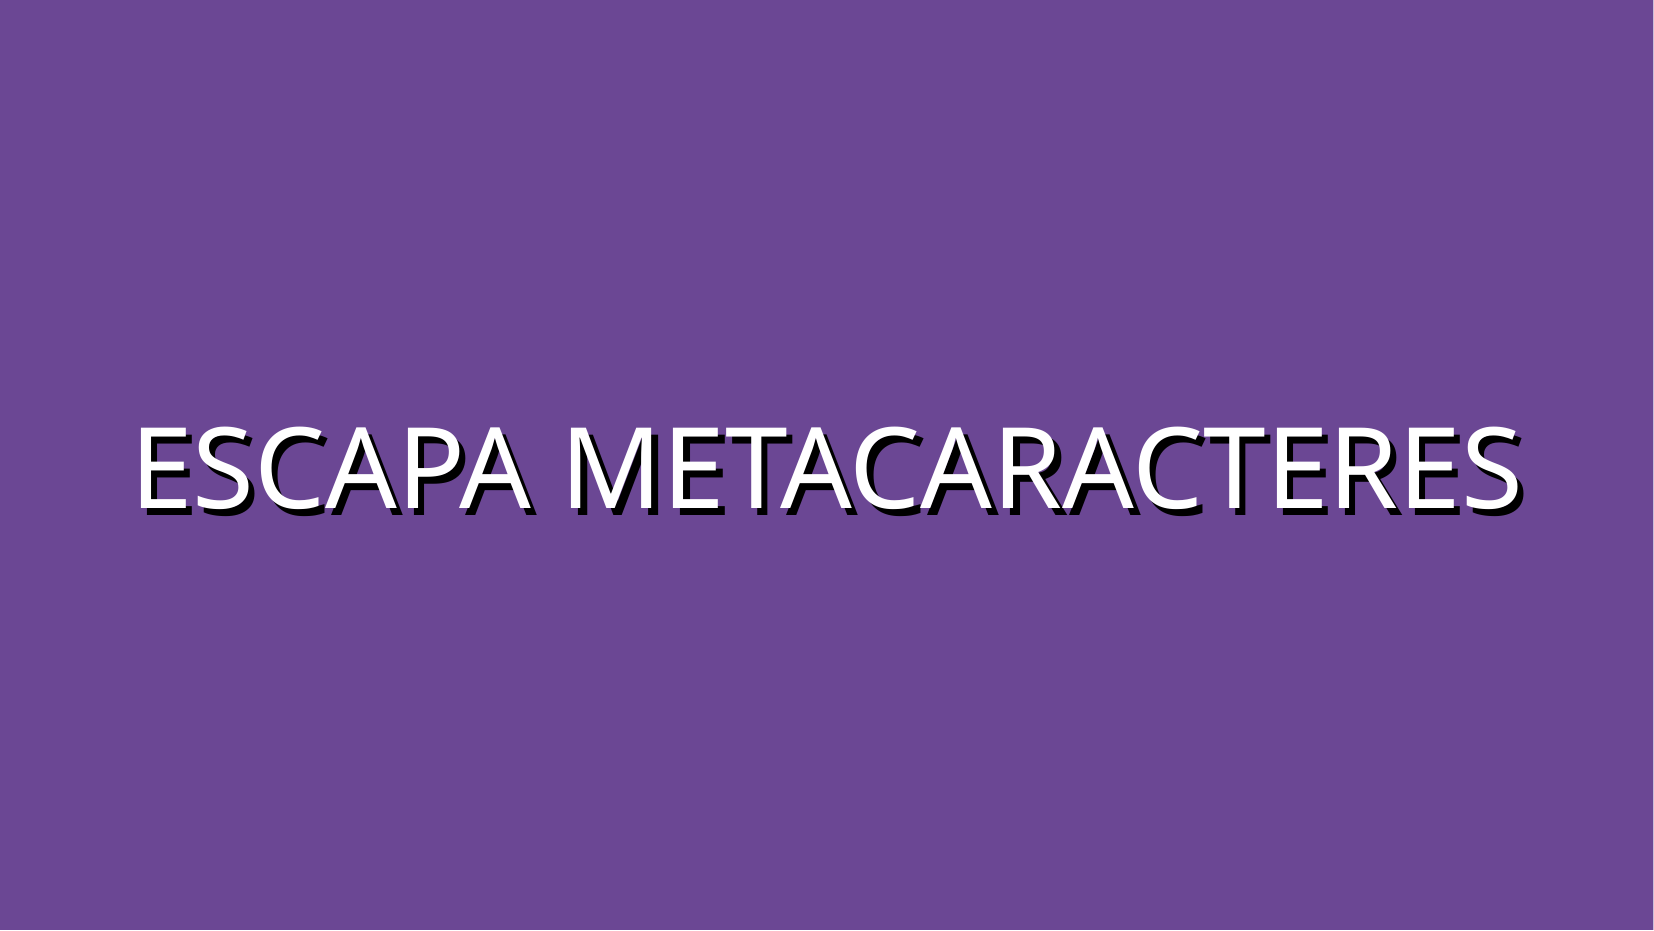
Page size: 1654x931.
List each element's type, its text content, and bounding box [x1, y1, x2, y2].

subtitle ESCAPA METACARACTERES [82, 105, 1571, 826]
